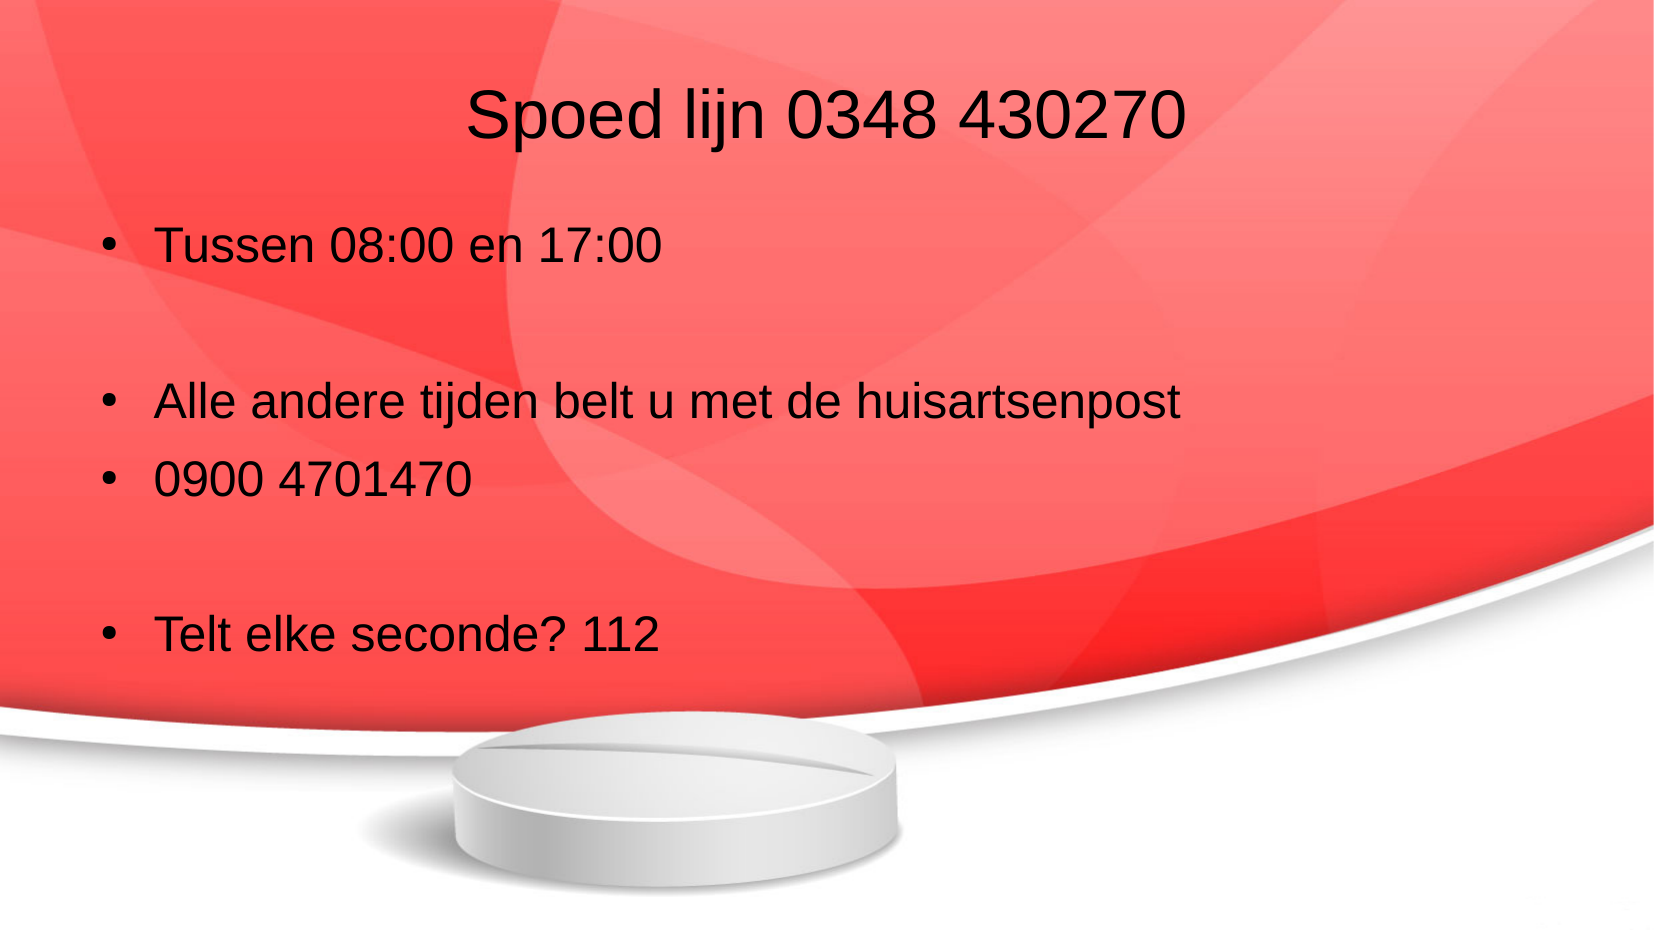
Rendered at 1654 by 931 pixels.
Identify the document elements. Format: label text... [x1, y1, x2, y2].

title Spoed lijn 0348 430270 [82, 37, 1571, 193]
picture [0, 0, 1654, 931]
list Tussen 08:00 en 17:00 Alle andere tijden belt u met de huisartsenpost 0900 4701470 Telt elke seconde? 112 [82, 217, 1571, 758]
